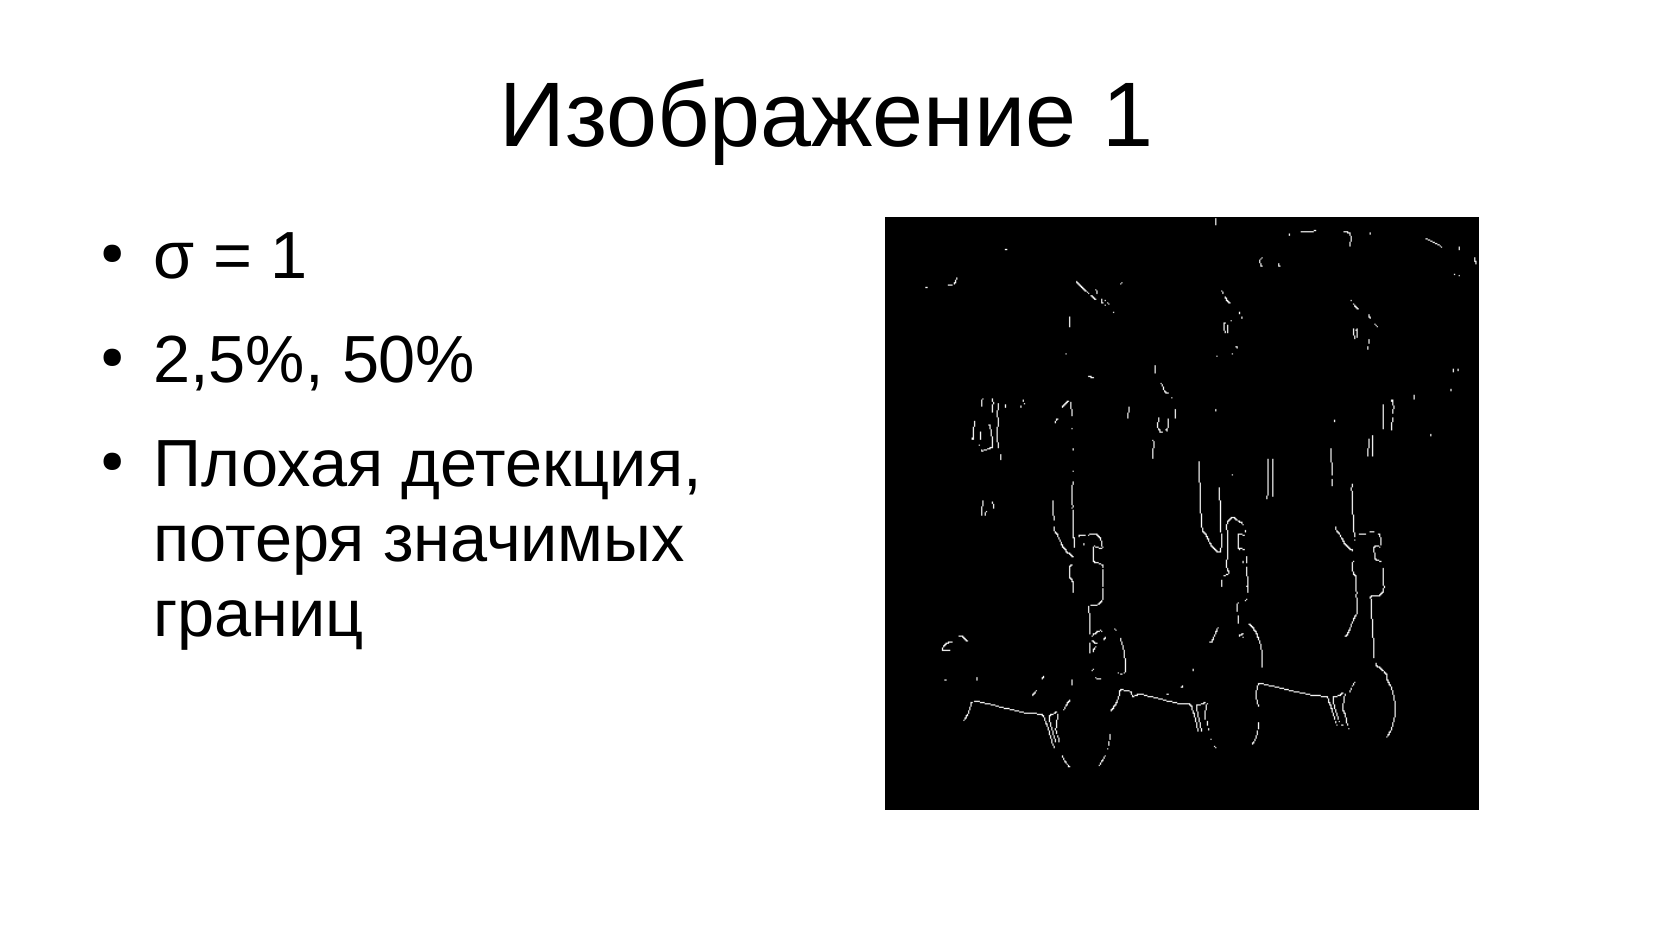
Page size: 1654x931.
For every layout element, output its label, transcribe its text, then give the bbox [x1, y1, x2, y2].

list σ = 1 2,5%, 50% Плохая детекция, потеря значимых границ [82, 217, 809, 758]
picture [885, 217, 1479, 810]
title Изображение 1 [82, 37, 1571, 193]
